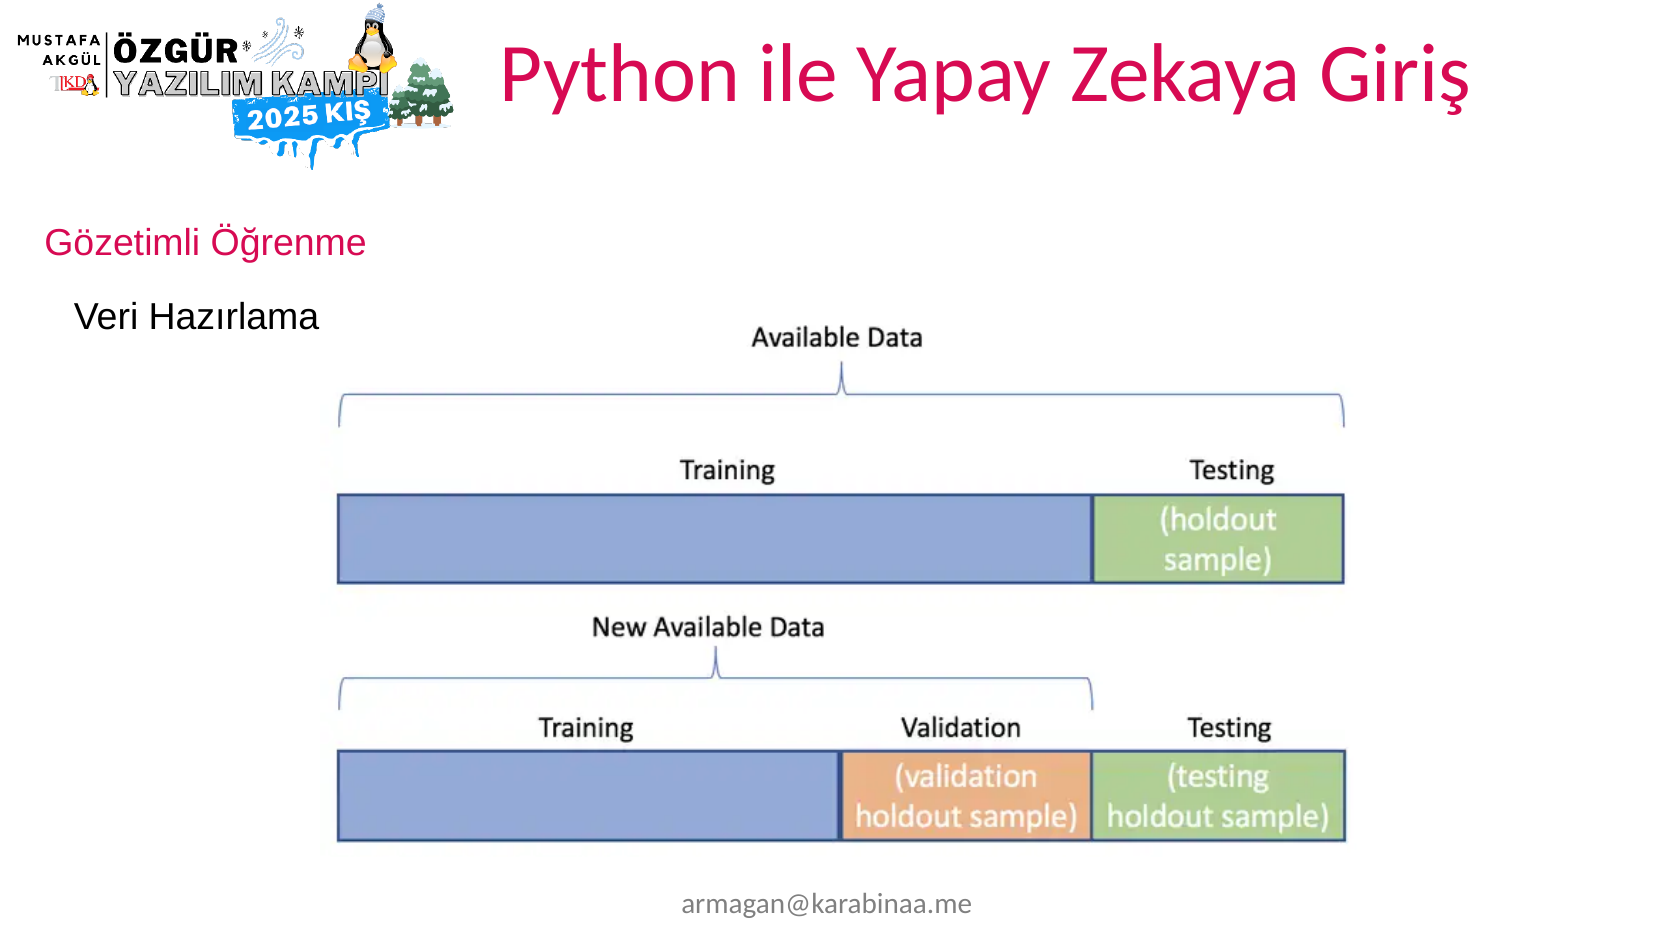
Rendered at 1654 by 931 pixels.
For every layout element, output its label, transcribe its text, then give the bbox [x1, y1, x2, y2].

text_box Python ile Yapay Zekaya Giriş [484, 10, 1654, 126]
text_box Veri Hazırlama [59, 288, 621, 355]
text_box Gözetimli Öğrenme [29, 213, 854, 271]
picture [0, 0, 463, 177]
text_box armagan@karabinaa.me [0, 877, 1654, 928]
picture [320, 297, 1359, 857]
